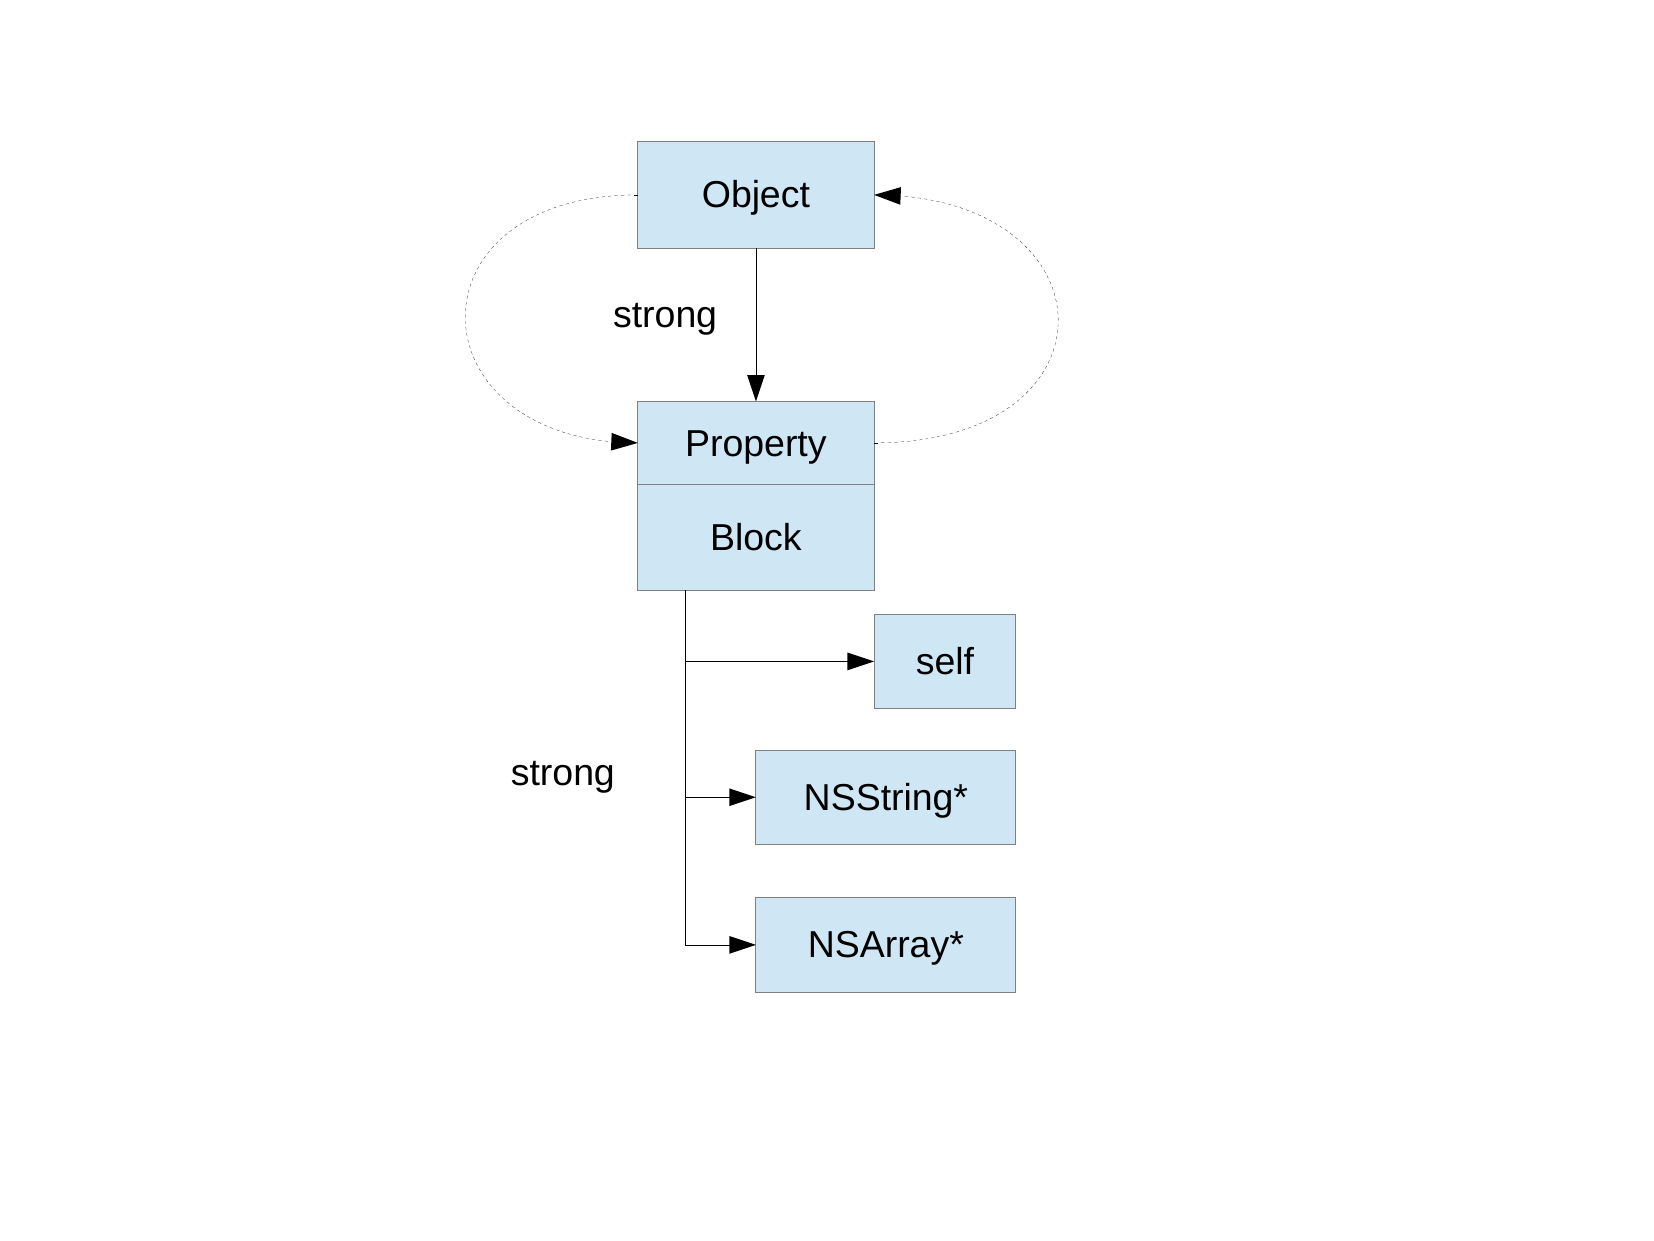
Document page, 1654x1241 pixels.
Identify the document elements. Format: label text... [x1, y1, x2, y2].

text_box NSString* [755, 750, 1016, 845]
text_box Property [637, 401, 875, 485]
text_box self [874, 614, 1016, 709]
text_box strong [598, 285, 733, 343]
text_box strong [496, 744, 630, 801]
text_box NSArray* [755, 897, 1016, 993]
text_box Block [637, 485, 875, 591]
text_box Object [637, 141, 875, 249]
